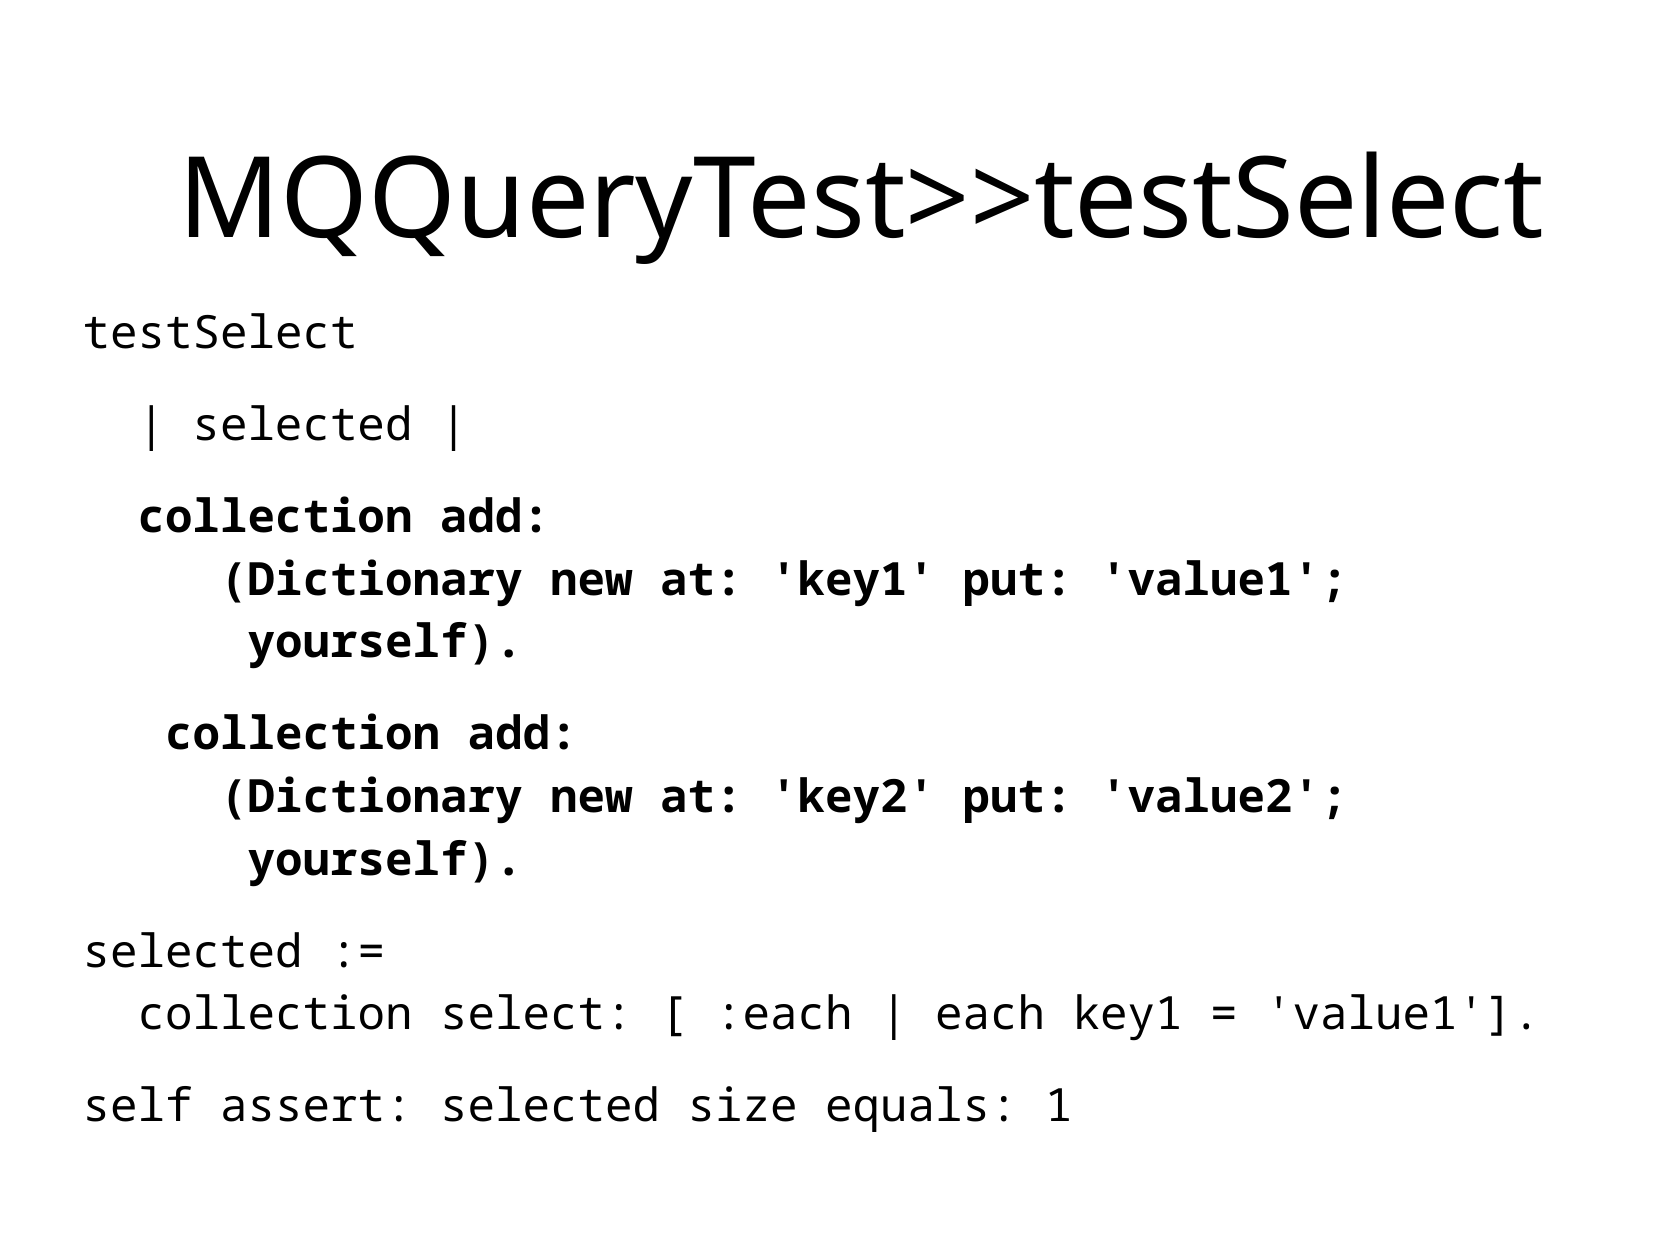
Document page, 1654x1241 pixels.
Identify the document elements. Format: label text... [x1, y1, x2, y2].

list MQQueryTest>>testSelect testSelect | selected | collection add: (Dictionary new at: 'key1' put: 'value1'; yourself). collection add: (Dictionary new at: 'key2' put: 'value2'; yourself). selected := collection select: [ :each | each key1 = 'value1']. self assert: selected size equals: 1 [82, 59, 1571, 1193]
